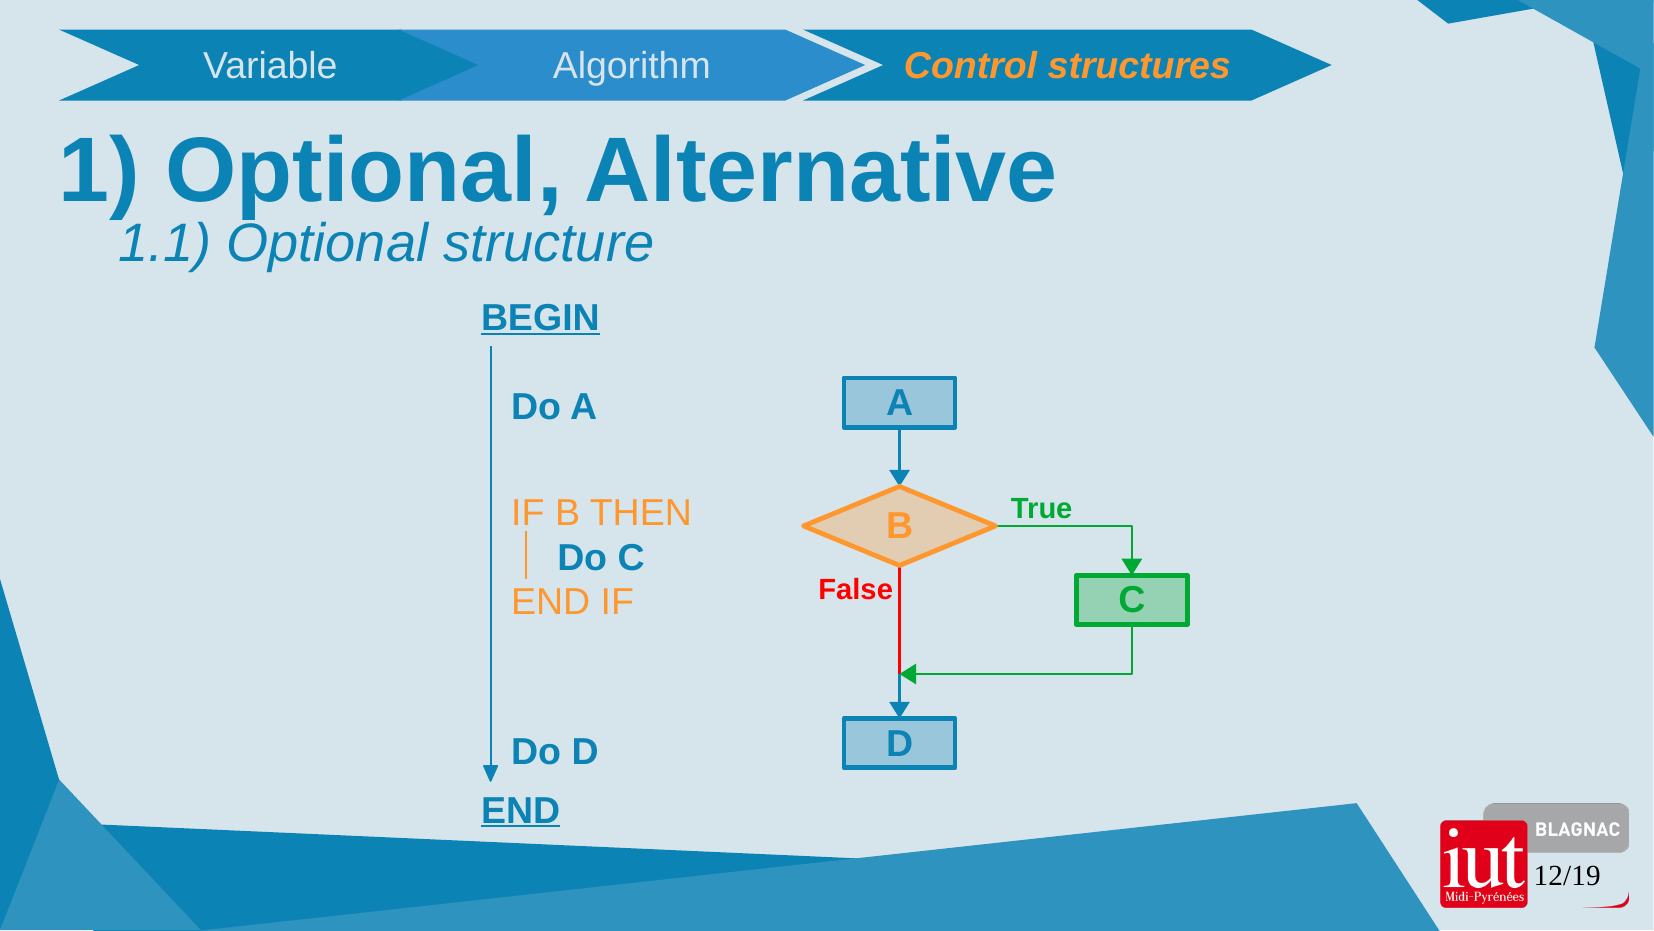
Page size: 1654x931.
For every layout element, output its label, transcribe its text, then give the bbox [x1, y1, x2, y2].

text_box Control structures [803, 29, 1332, 101]
text_box Do A [496, 377, 615, 435]
text_box Algorithm [398, 29, 866, 101]
text_box A [843, 377, 956, 428]
text_box D [843, 718, 956, 768]
text_box True [996, 484, 1088, 532]
text_box C [1076, 575, 1188, 625]
picture [1440, 803, 1629, 908]
text_box Variable [59, 29, 476, 101]
title 1) Optional, Alternative [59, 118, 1548, 221]
text_box Do D [496, 723, 615, 781]
text_box BEGIN [466, 289, 615, 347]
text_box END [466, 781, 575, 839]
text_box IF B THEN END IF [496, 484, 707, 631]
text_box B [803, 486, 996, 566]
text_box False [803, 565, 908, 614]
title 1.1) Optional structure [118, 212, 1418, 274]
